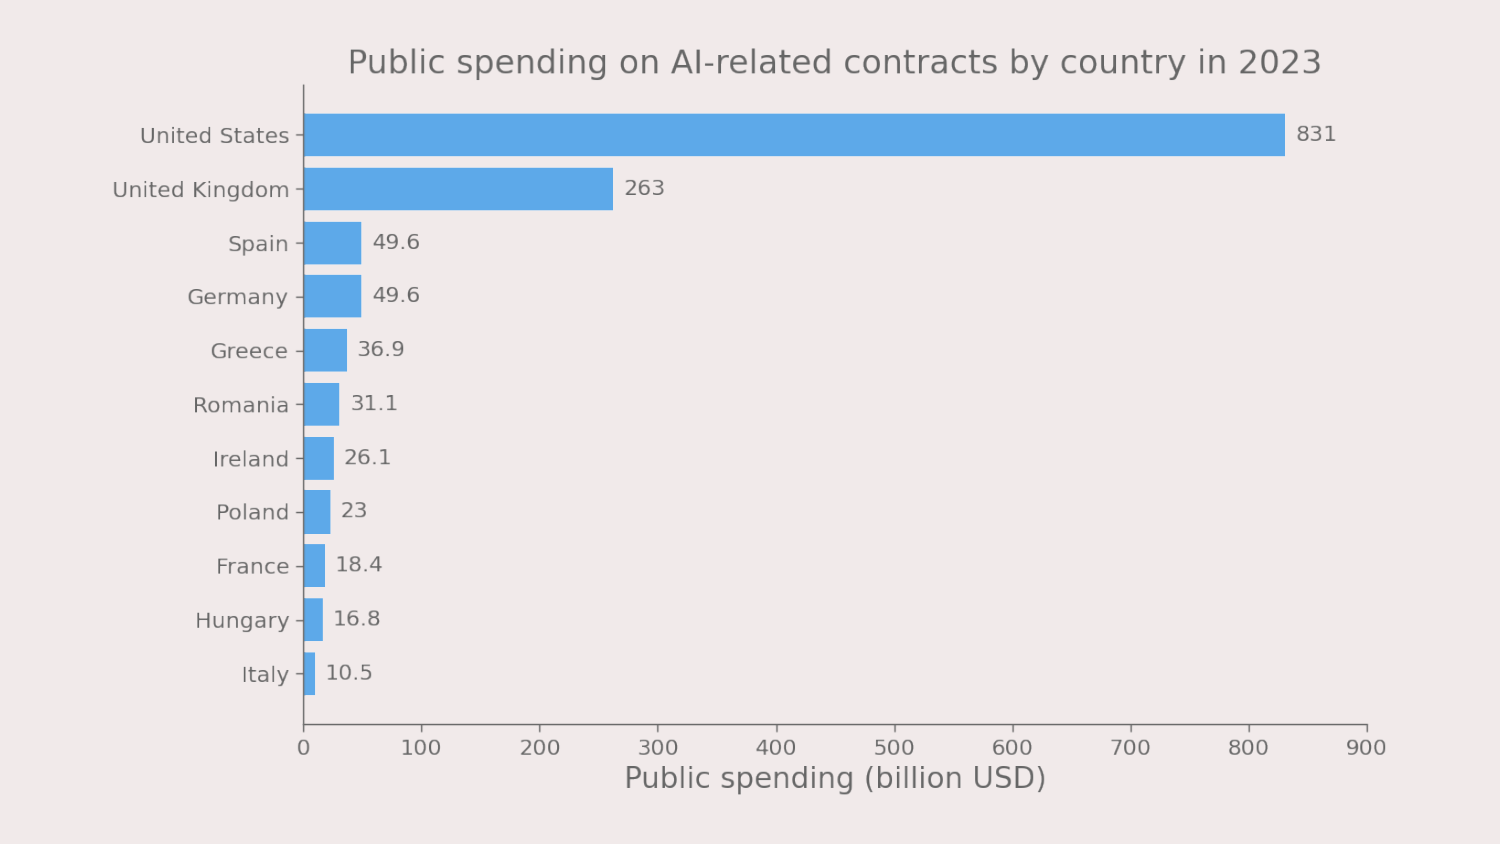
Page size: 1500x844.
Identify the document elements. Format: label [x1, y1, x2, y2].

picture [88, 24, 1412, 819]
